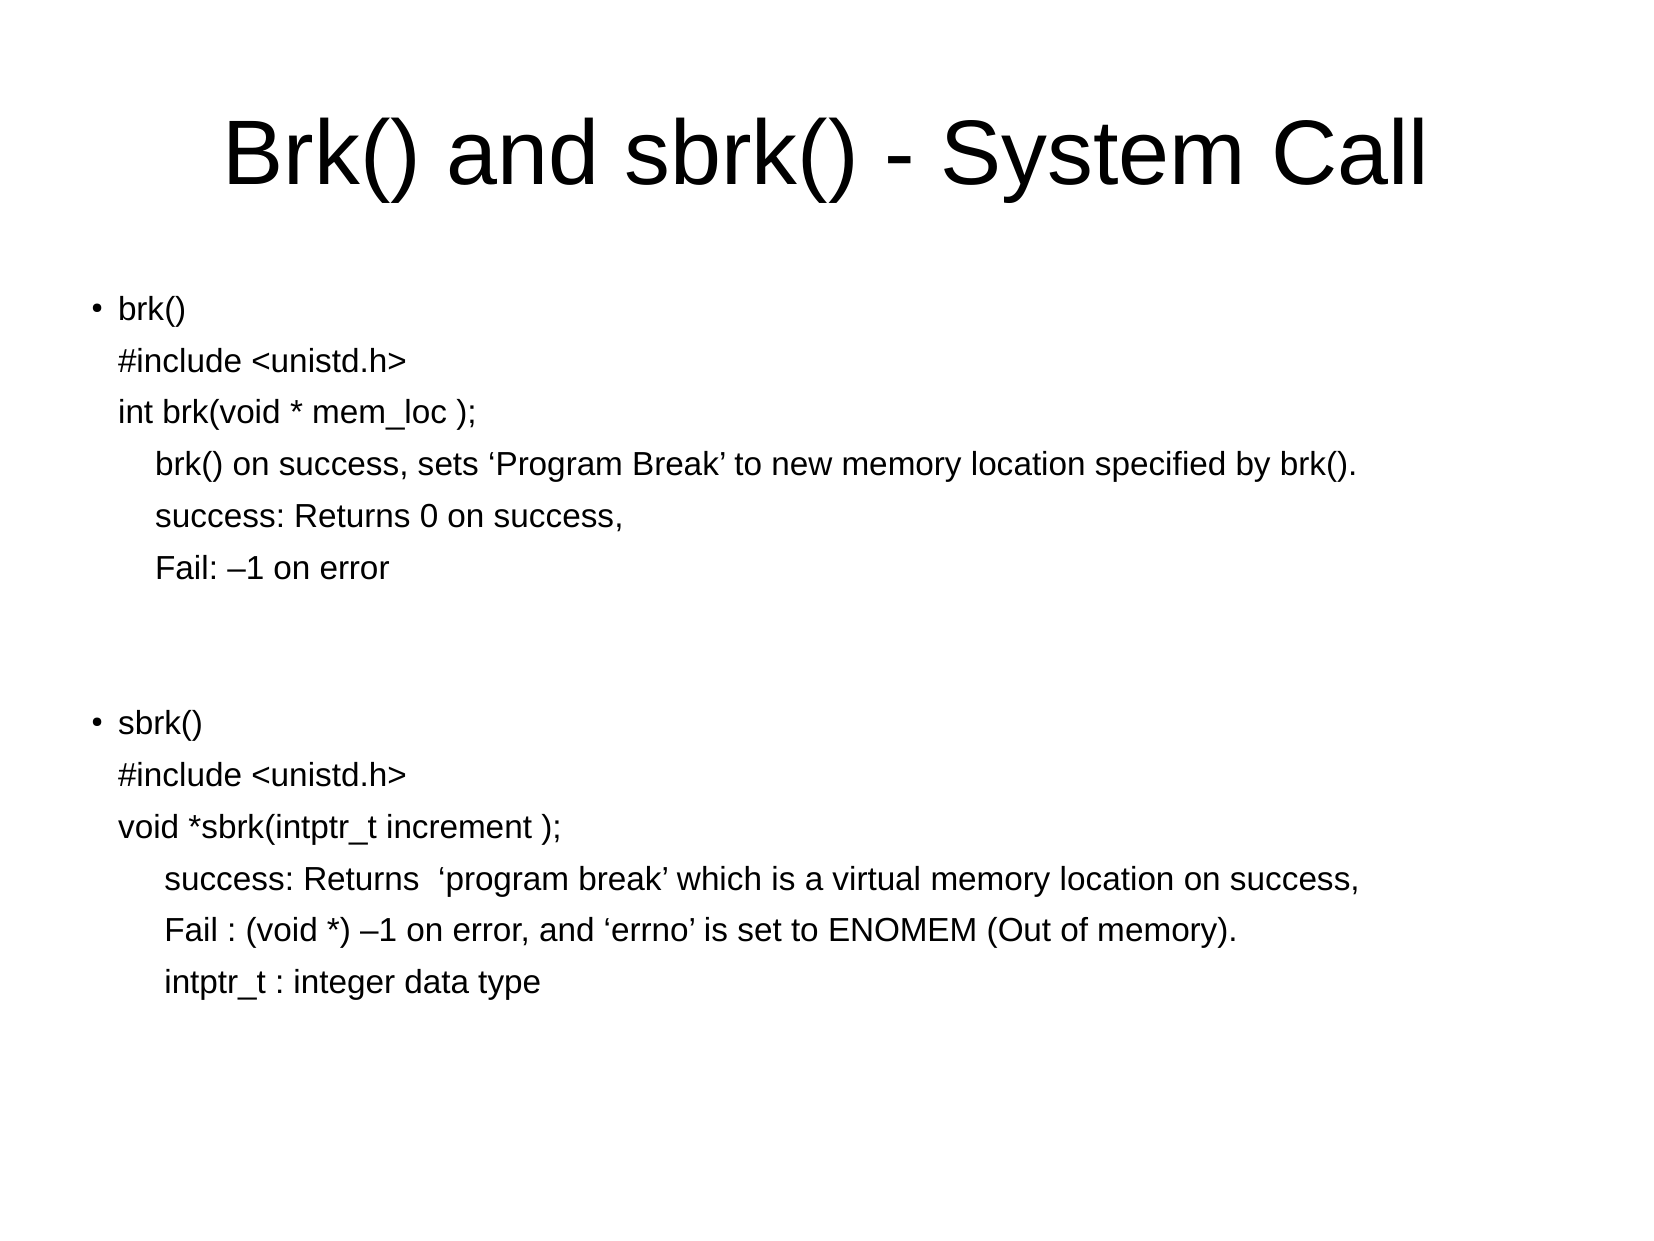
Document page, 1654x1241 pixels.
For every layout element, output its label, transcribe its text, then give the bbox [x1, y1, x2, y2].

title Brk() and sbrk() - System Call [82, 49, 1571, 257]
list brk() #include <unistd.h> int brk(void * mem_loc ); brk() on success, sets ‘Program Break’ to new memory location specified by brk(). success: Returns 0 on success, Fail: –1 on error sbrk() #include <unistd.h> void *sbrk(intptr_t increment ); success: Returns ‘program break’ which is a virtual memory location on success, Fail : (void *) –1 on error, and ‘errno’ is set to ENOMEM (Out of memory). intptr_t : integer data type [82, 290, 1571, 1010]
